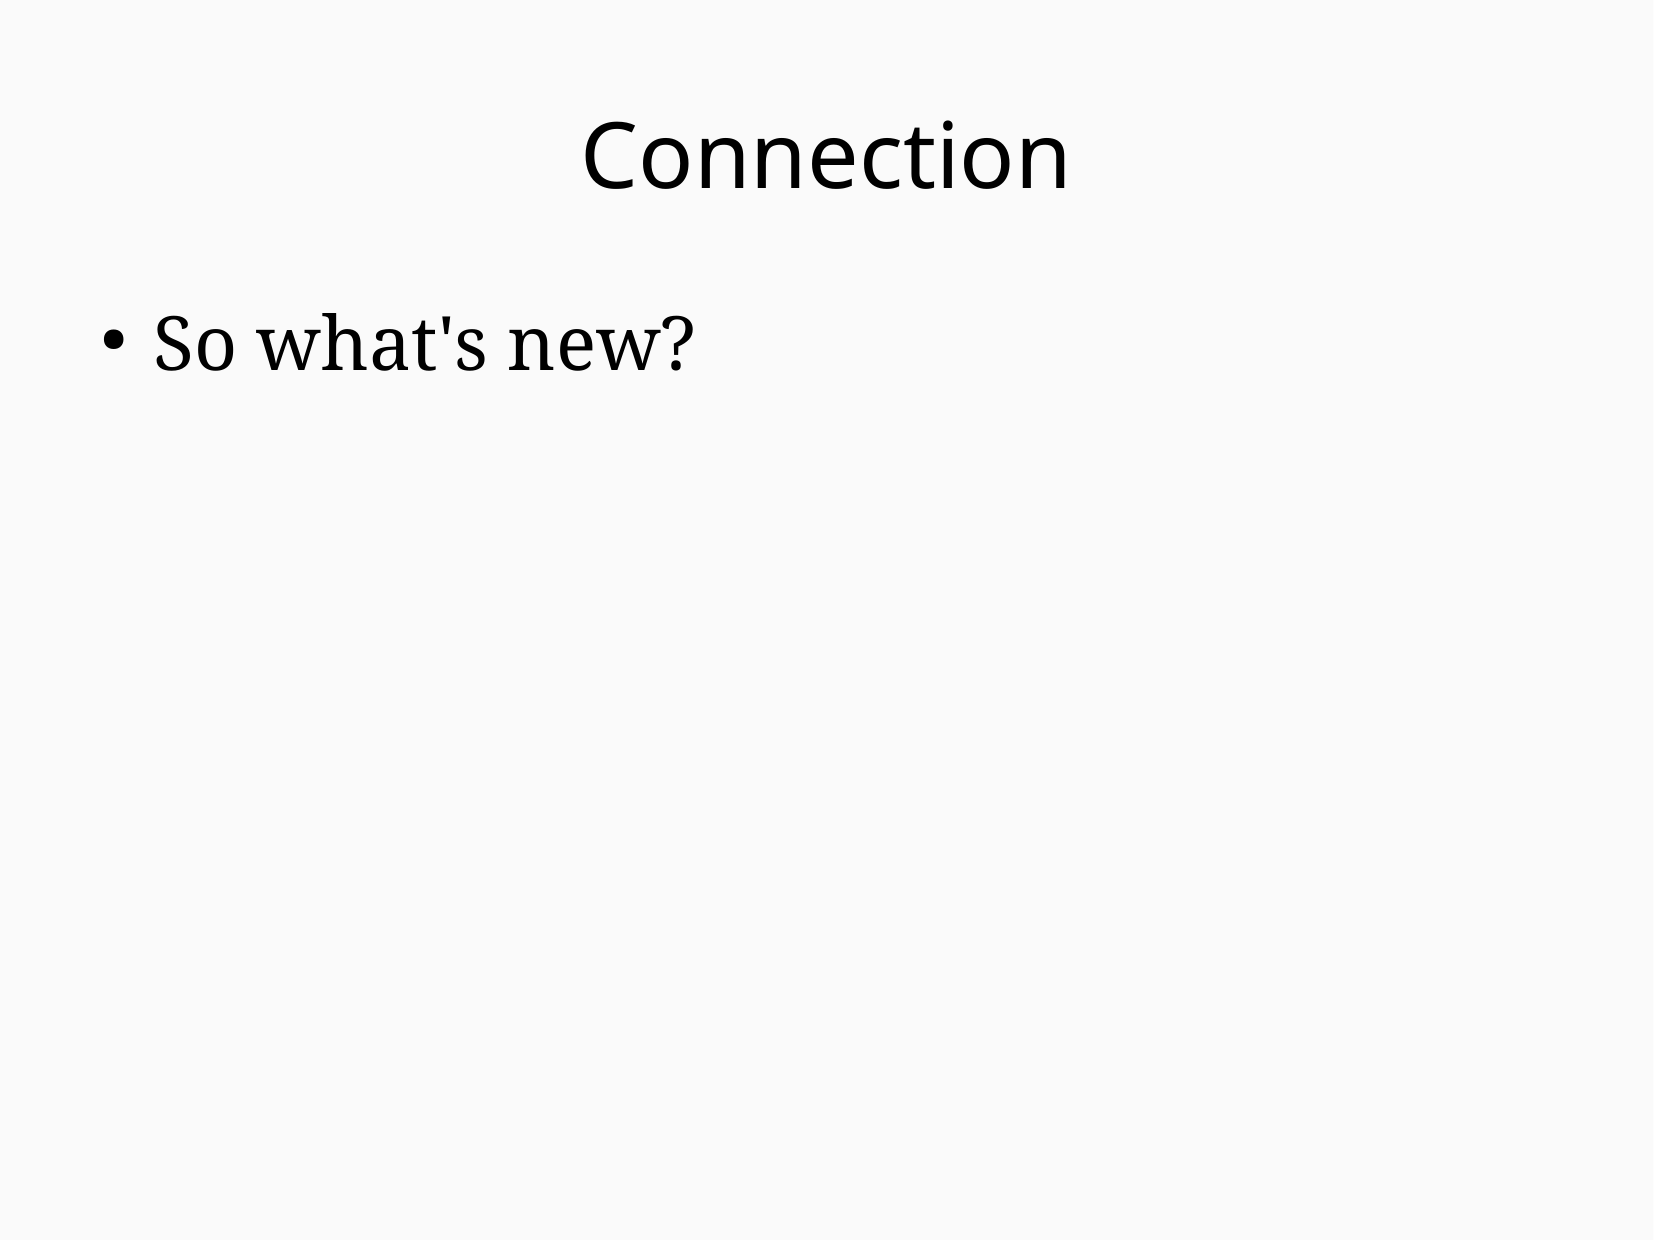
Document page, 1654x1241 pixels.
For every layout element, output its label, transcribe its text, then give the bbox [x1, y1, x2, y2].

title Connection [82, 49, 1571, 257]
list So what's new? [82, 290, 1571, 1010]
